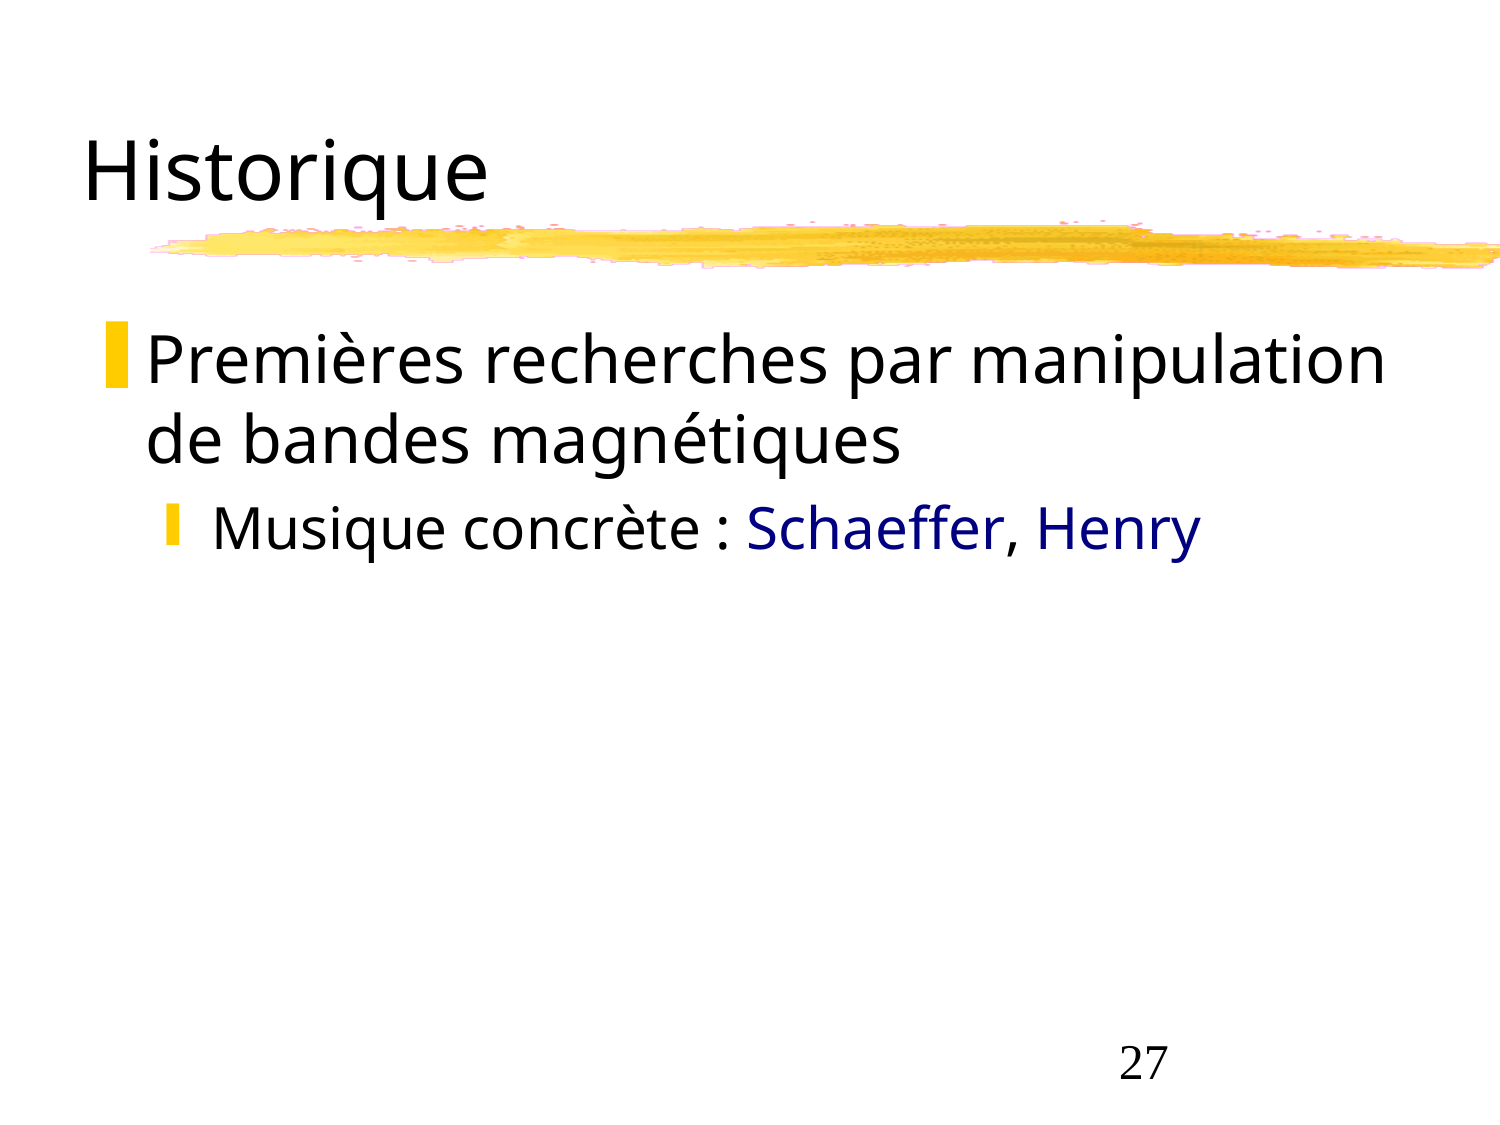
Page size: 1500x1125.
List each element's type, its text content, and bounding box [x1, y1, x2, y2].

title Historique [66, 8, 1342, 225]
list Premières recherches par manipulation de bandes magnétiques Musique concrète : Schaeffer, Henry [74, 309, 1417, 1052]
picture [150, 215, 1500, 279]
